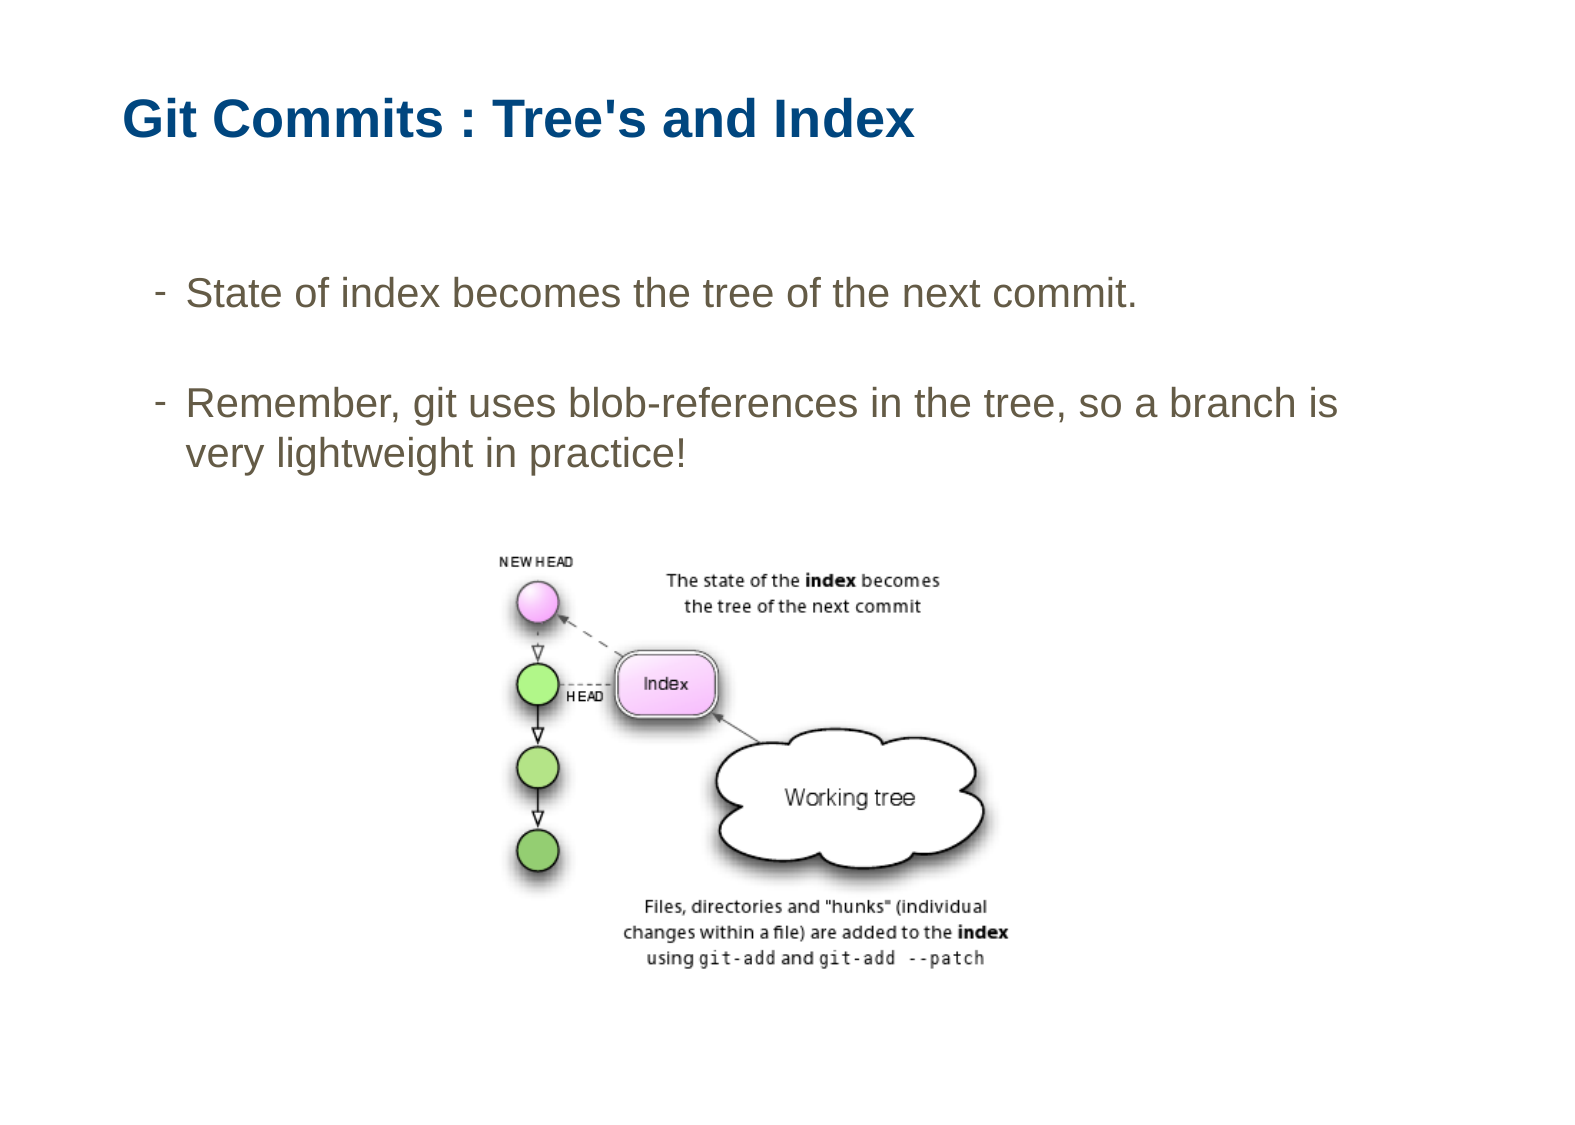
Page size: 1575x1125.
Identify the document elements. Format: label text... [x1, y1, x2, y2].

picture [430, 527, 1074, 986]
list State of index becomes the tree of the next commit. Remember, git uses blob-references in the tree, so a branch is very lightweight in practice! [122, 265, 1398, 591]
title Git Commits : Tree's and Index [122, 76, 1541, 157]
